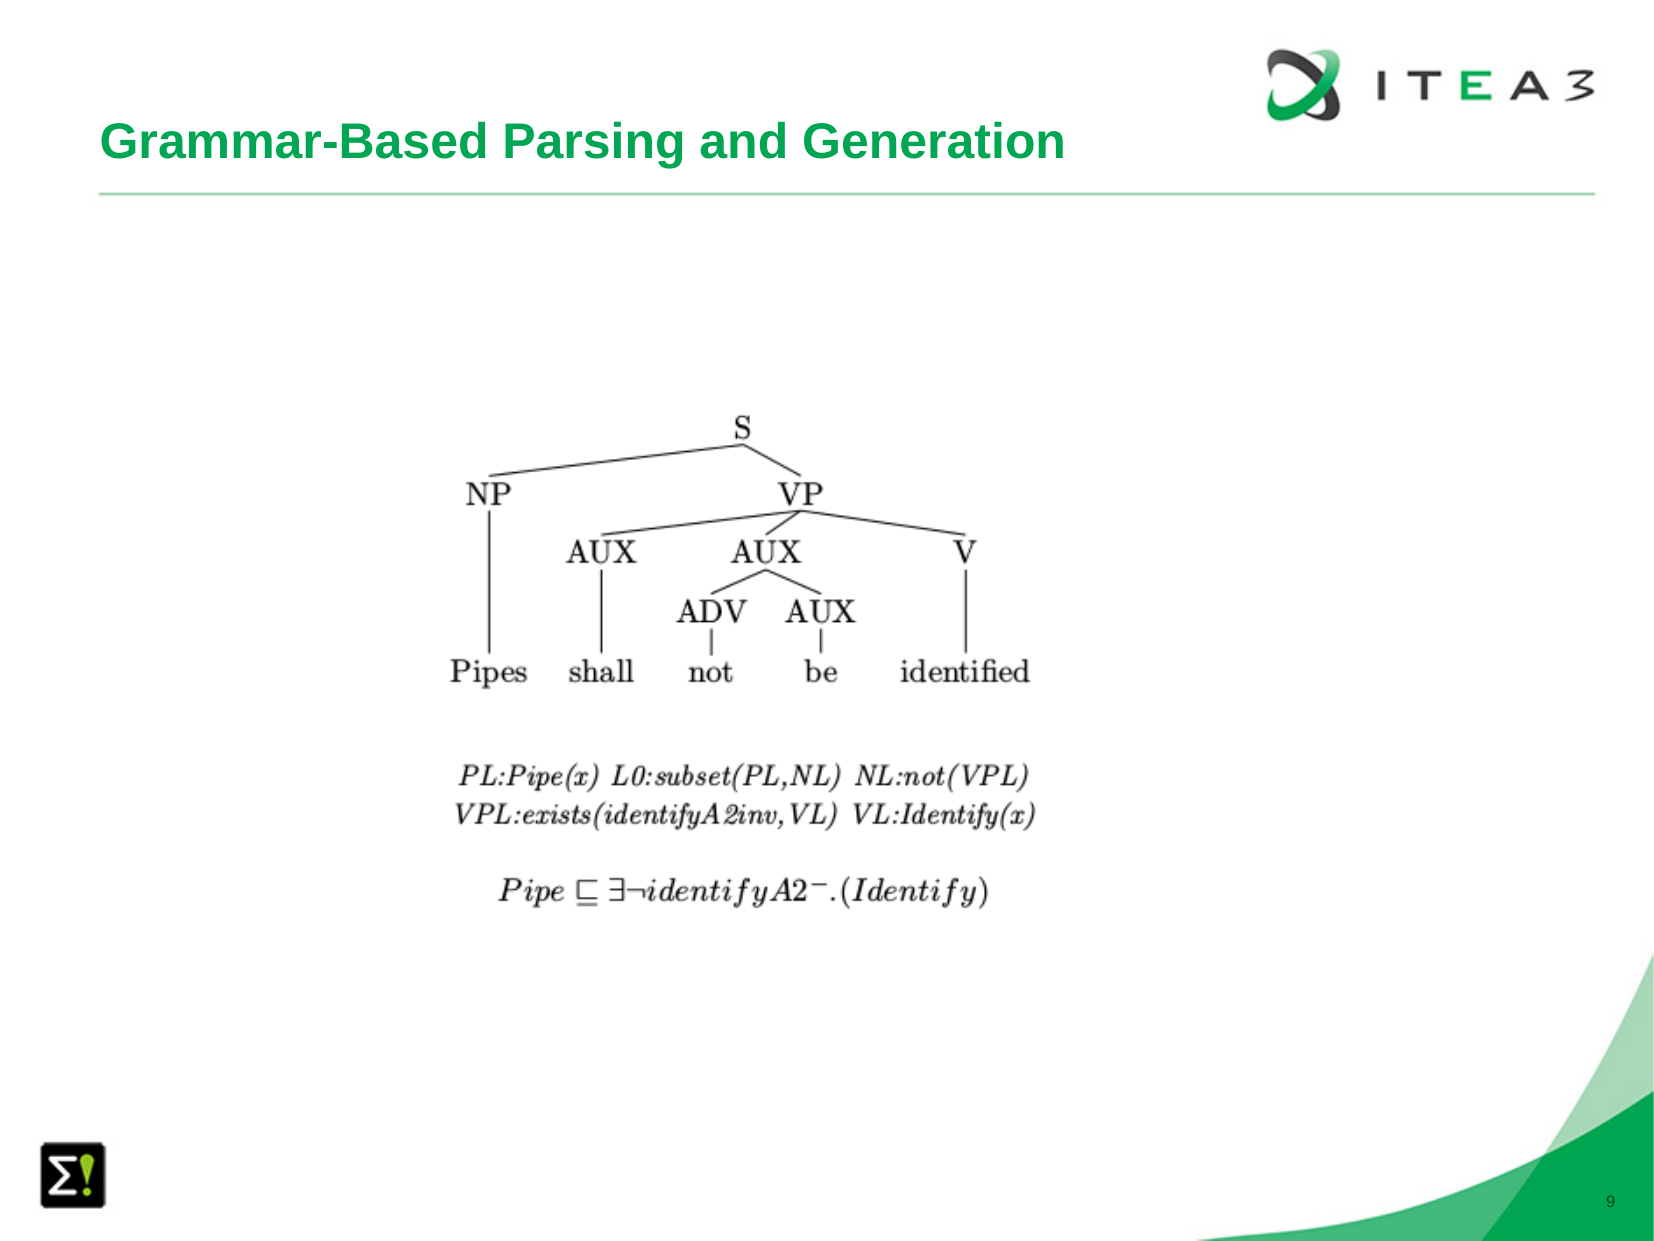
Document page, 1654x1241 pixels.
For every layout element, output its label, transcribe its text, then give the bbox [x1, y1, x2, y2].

list [84, 240, 1595, 1153]
picture [0, 0, 1654, 1241]
title Grammar-Based Parsing and Generation [84, 25, 1211, 176]
